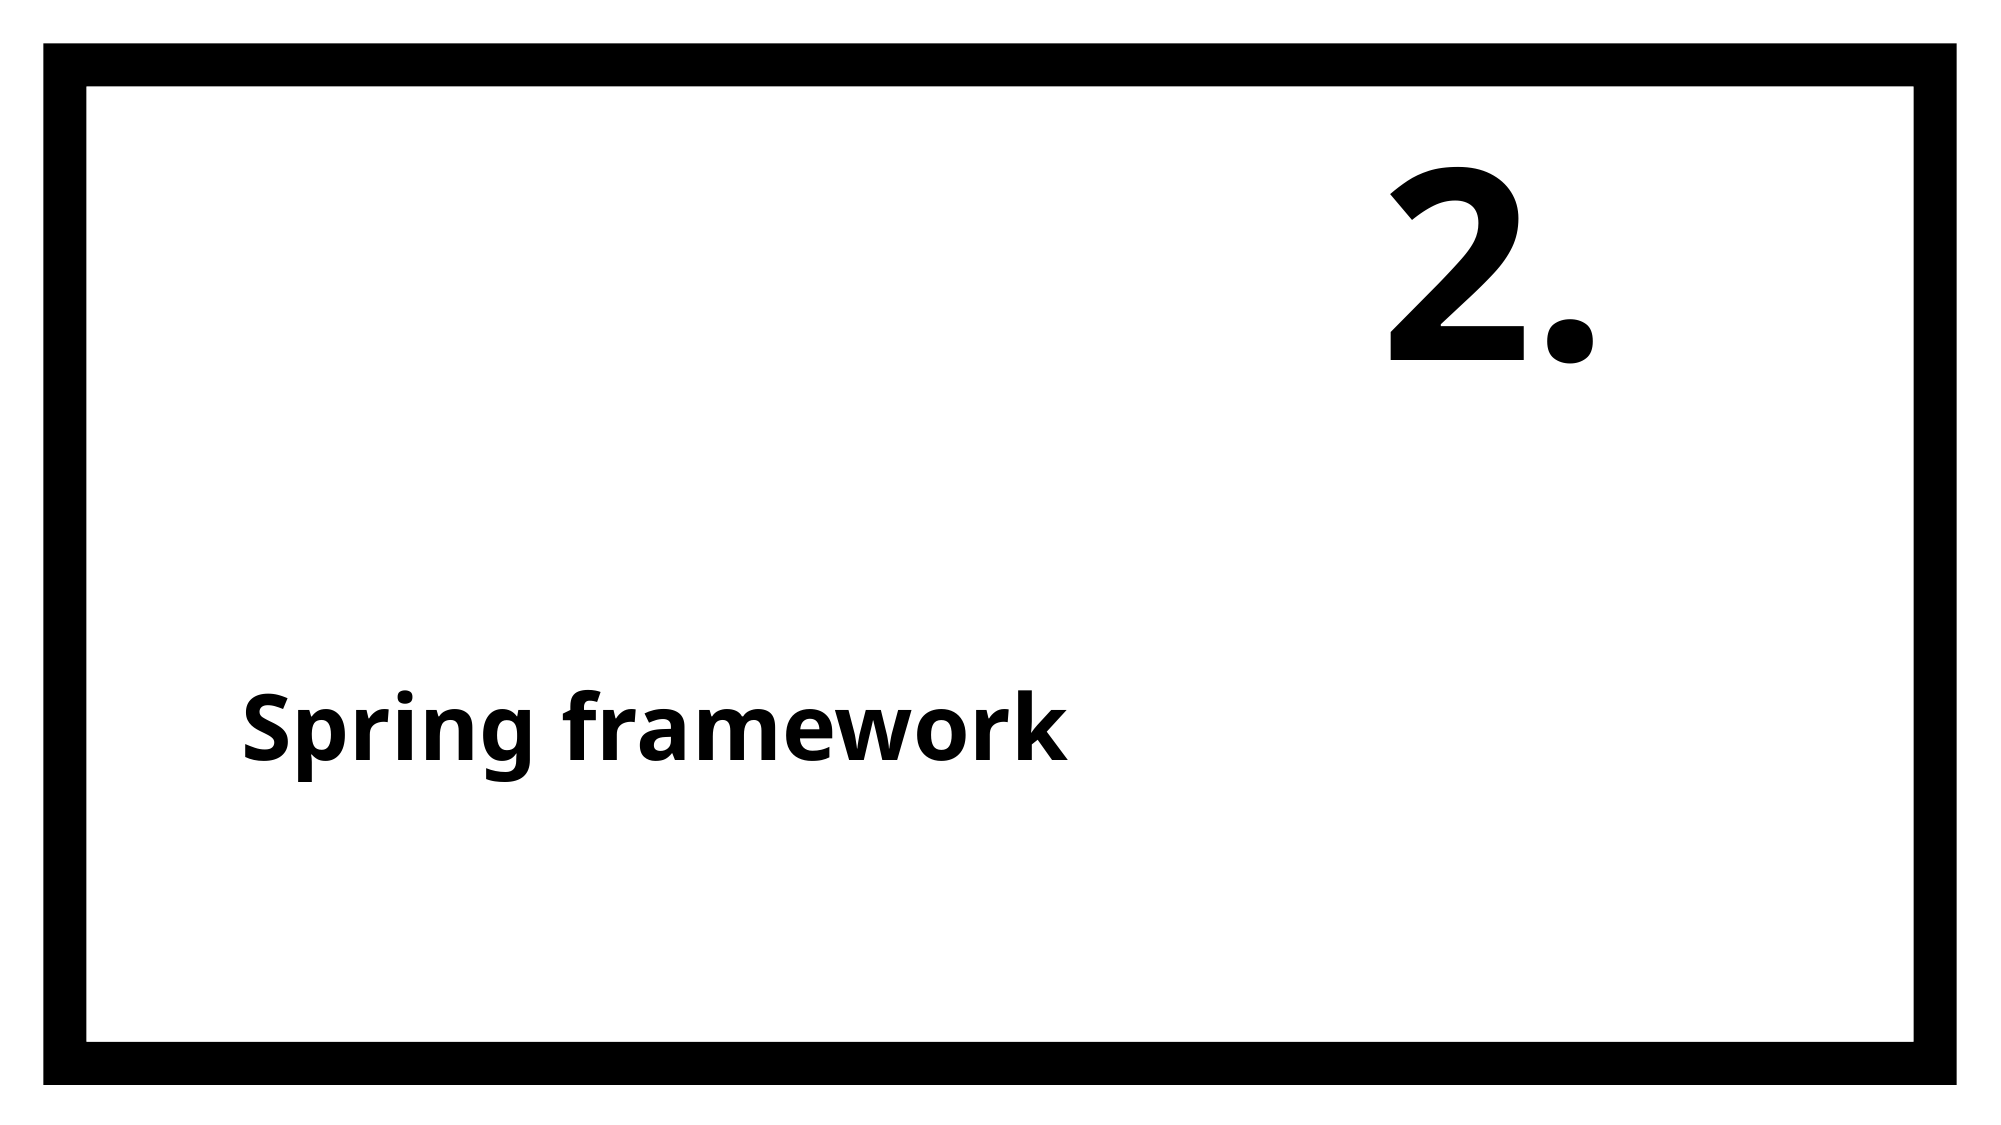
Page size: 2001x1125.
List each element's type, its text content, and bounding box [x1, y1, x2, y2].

text_box Spring framework [221, 546, 1305, 801]
text_box 2. [1360, 73, 1849, 497]
